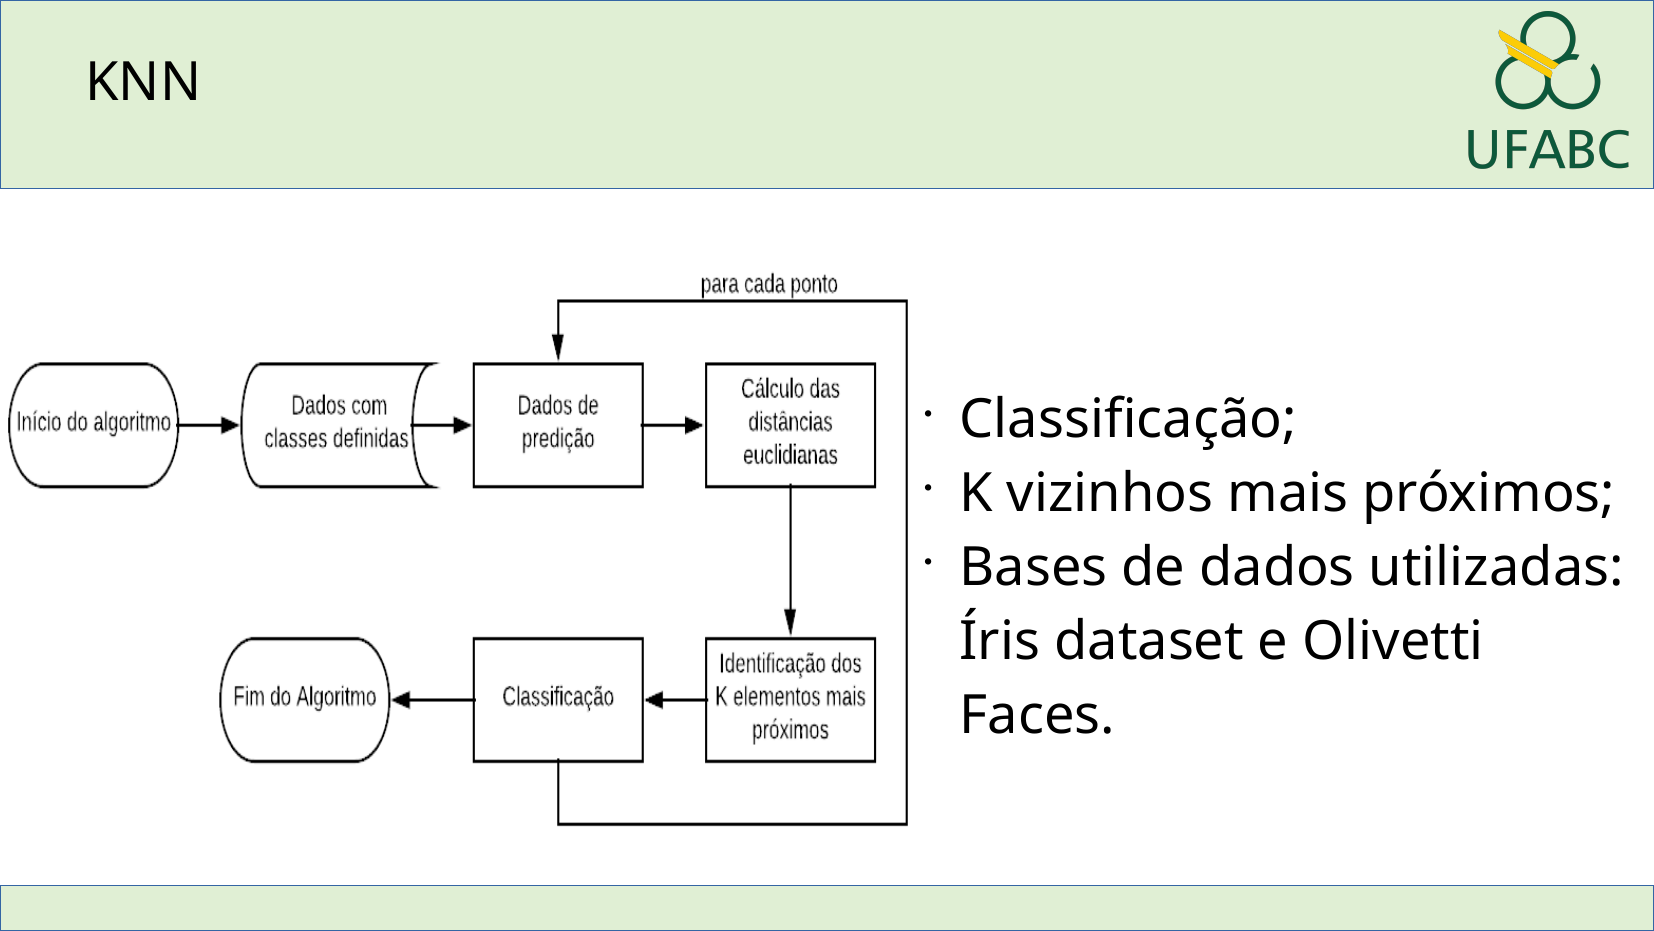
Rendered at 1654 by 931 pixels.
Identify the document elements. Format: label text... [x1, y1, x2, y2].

text_box Classificação; K vizinhos mais próximos; Bases de dados utilizadas: Íris dataset e Olivetti Faces. [909, 372, 1654, 916]
text_box [0, 886, 1654, 931]
text_box KNN [70, 35, 241, 157]
picture [1464, 11, 1630, 181]
picture [0, 180, 949, 886]
text_box [0, 0, 1654, 189]
